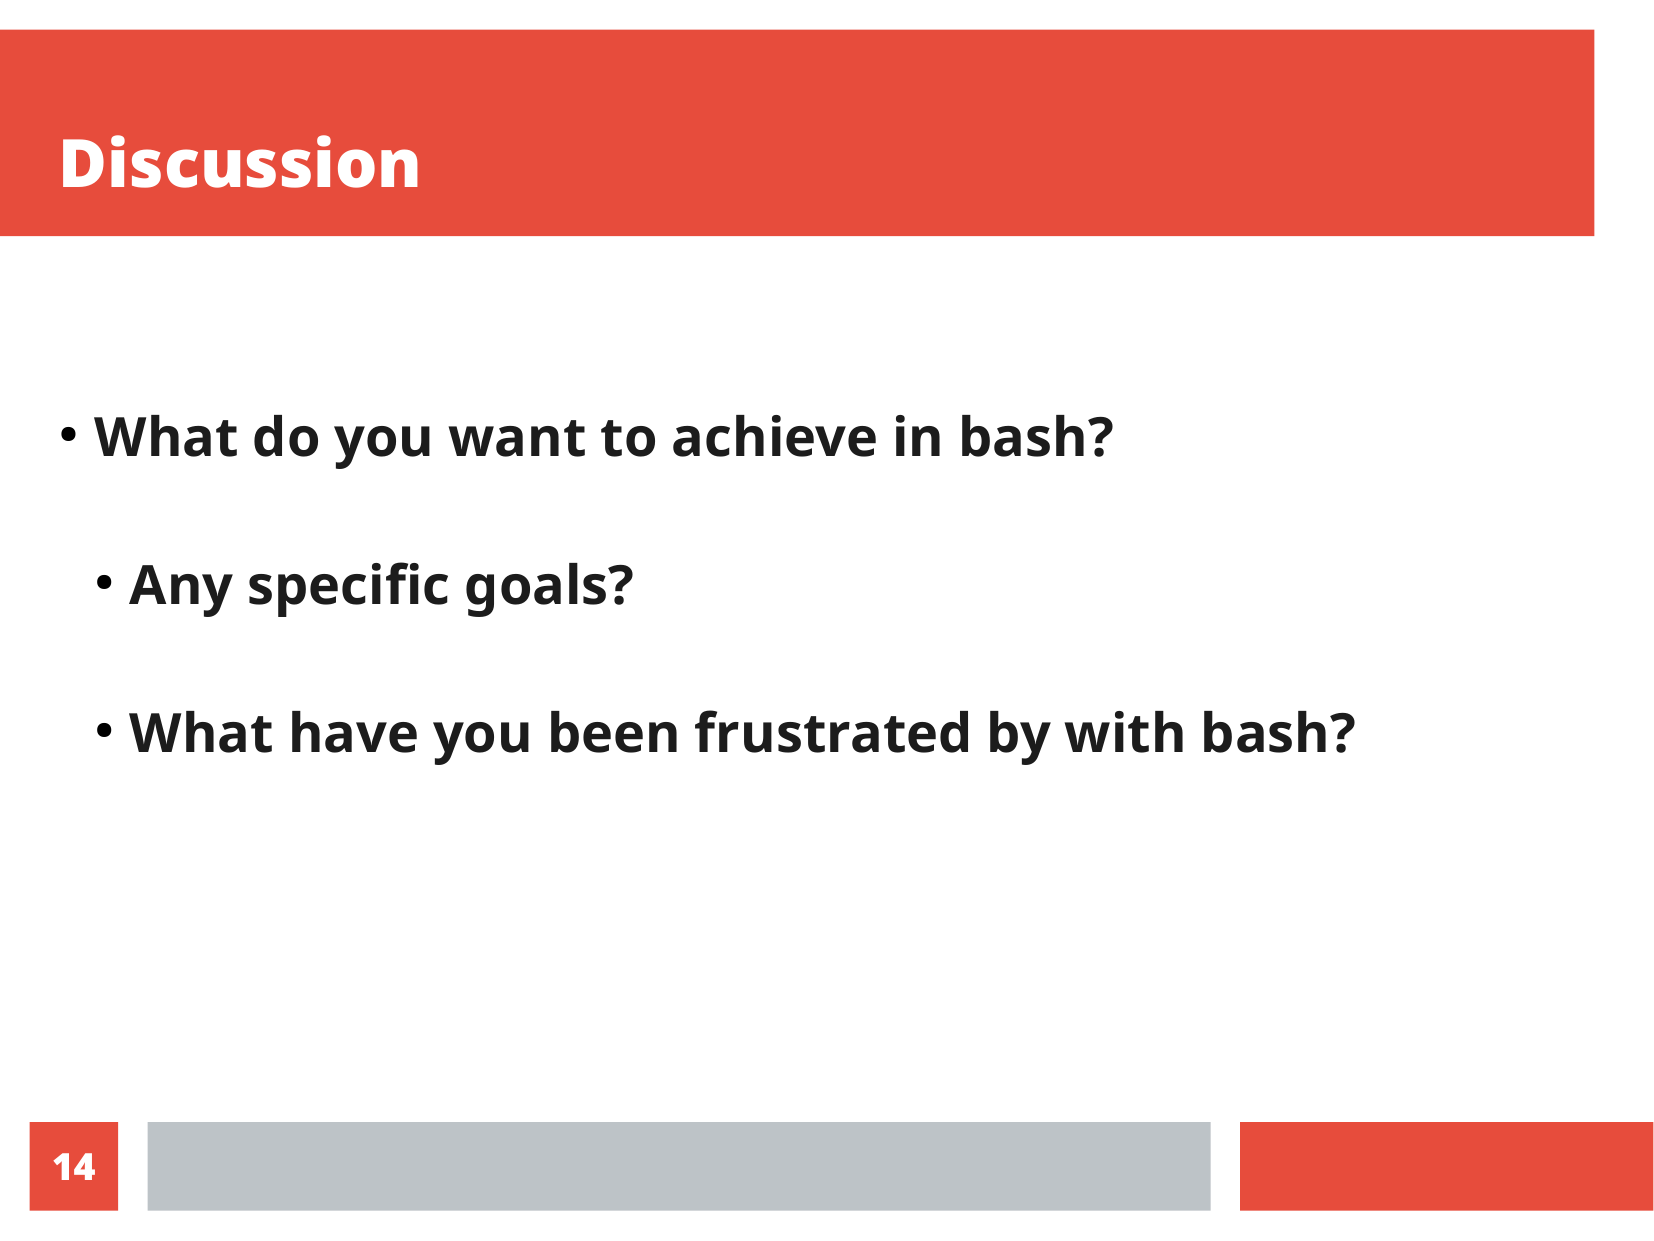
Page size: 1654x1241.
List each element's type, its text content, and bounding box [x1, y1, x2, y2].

subtitle What do you want to achieve in bash? Any specific goals? What have you been frustrated by with bash? [59, 324, 1565, 1093]
title Discussion [59, 59, 1595, 207]
